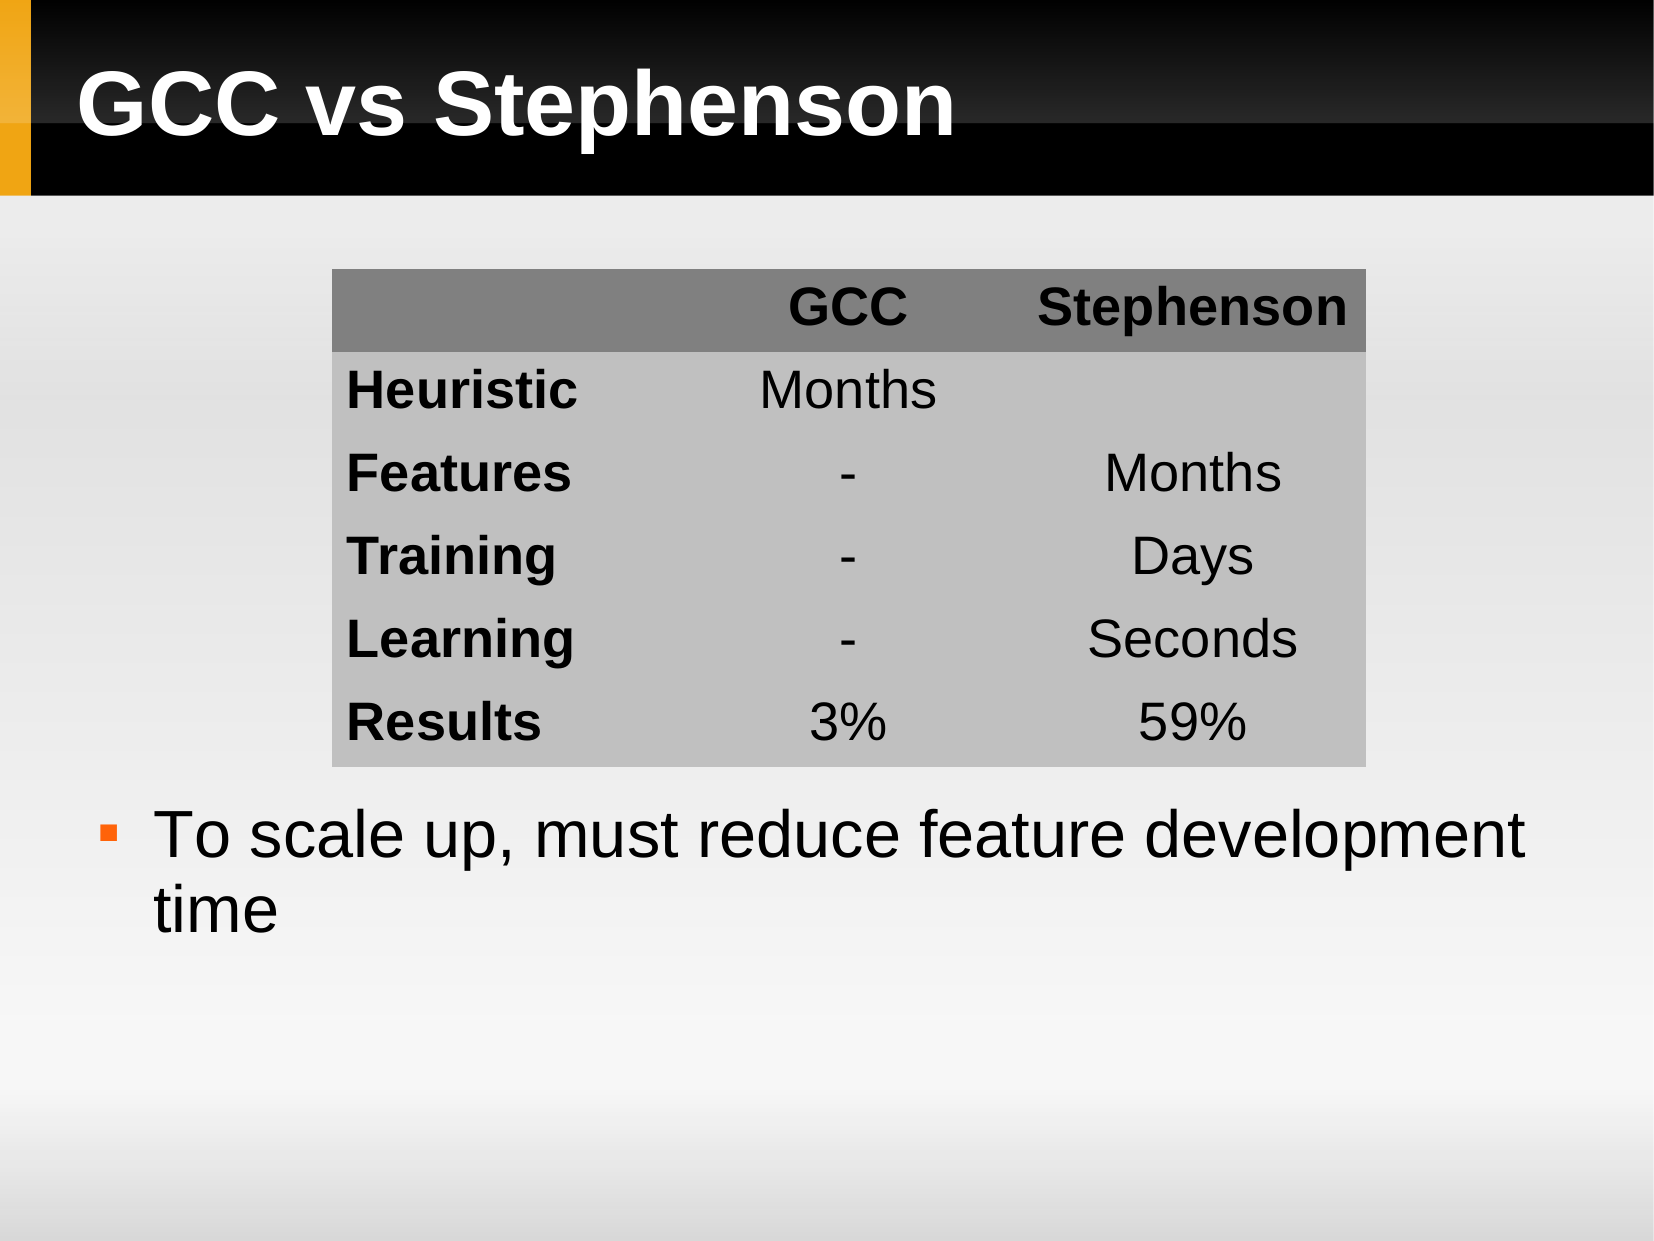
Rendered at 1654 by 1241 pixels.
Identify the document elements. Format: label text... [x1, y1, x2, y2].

table_cell Days [1021, 518, 1366, 601]
table_cell - [677, 435, 1021, 518]
table_cell Heuristic [332, 352, 677, 435]
table_cell Features [332, 435, 677, 518]
table_cell - [677, 518, 1021, 601]
table_cell 59% [1021, 684, 1366, 767]
table_cell Learning [332, 601, 677, 684]
table_cell Results [332, 684, 677, 767]
table_header GCC [677, 269, 1021, 352]
picture [0, 0, 1654, 1241]
table_cell Months [677, 352, 1021, 435]
table_cell - [677, 601, 1021, 684]
table_cell Seconds [1021, 601, 1366, 684]
table_cell [1021, 352, 1366, 435]
list To scale up, must reduce feature development time [82, 797, 1571, 1094]
table_cell 3% [677, 684, 1021, 767]
table_header [332, 269, 677, 352]
table_cell Months [1021, 435, 1366, 518]
table_header Stephenson [1021, 269, 1366, 352]
title GCC vs Stephenson [76, 7, 1565, 200]
table_cell Training [332, 518, 677, 601]
